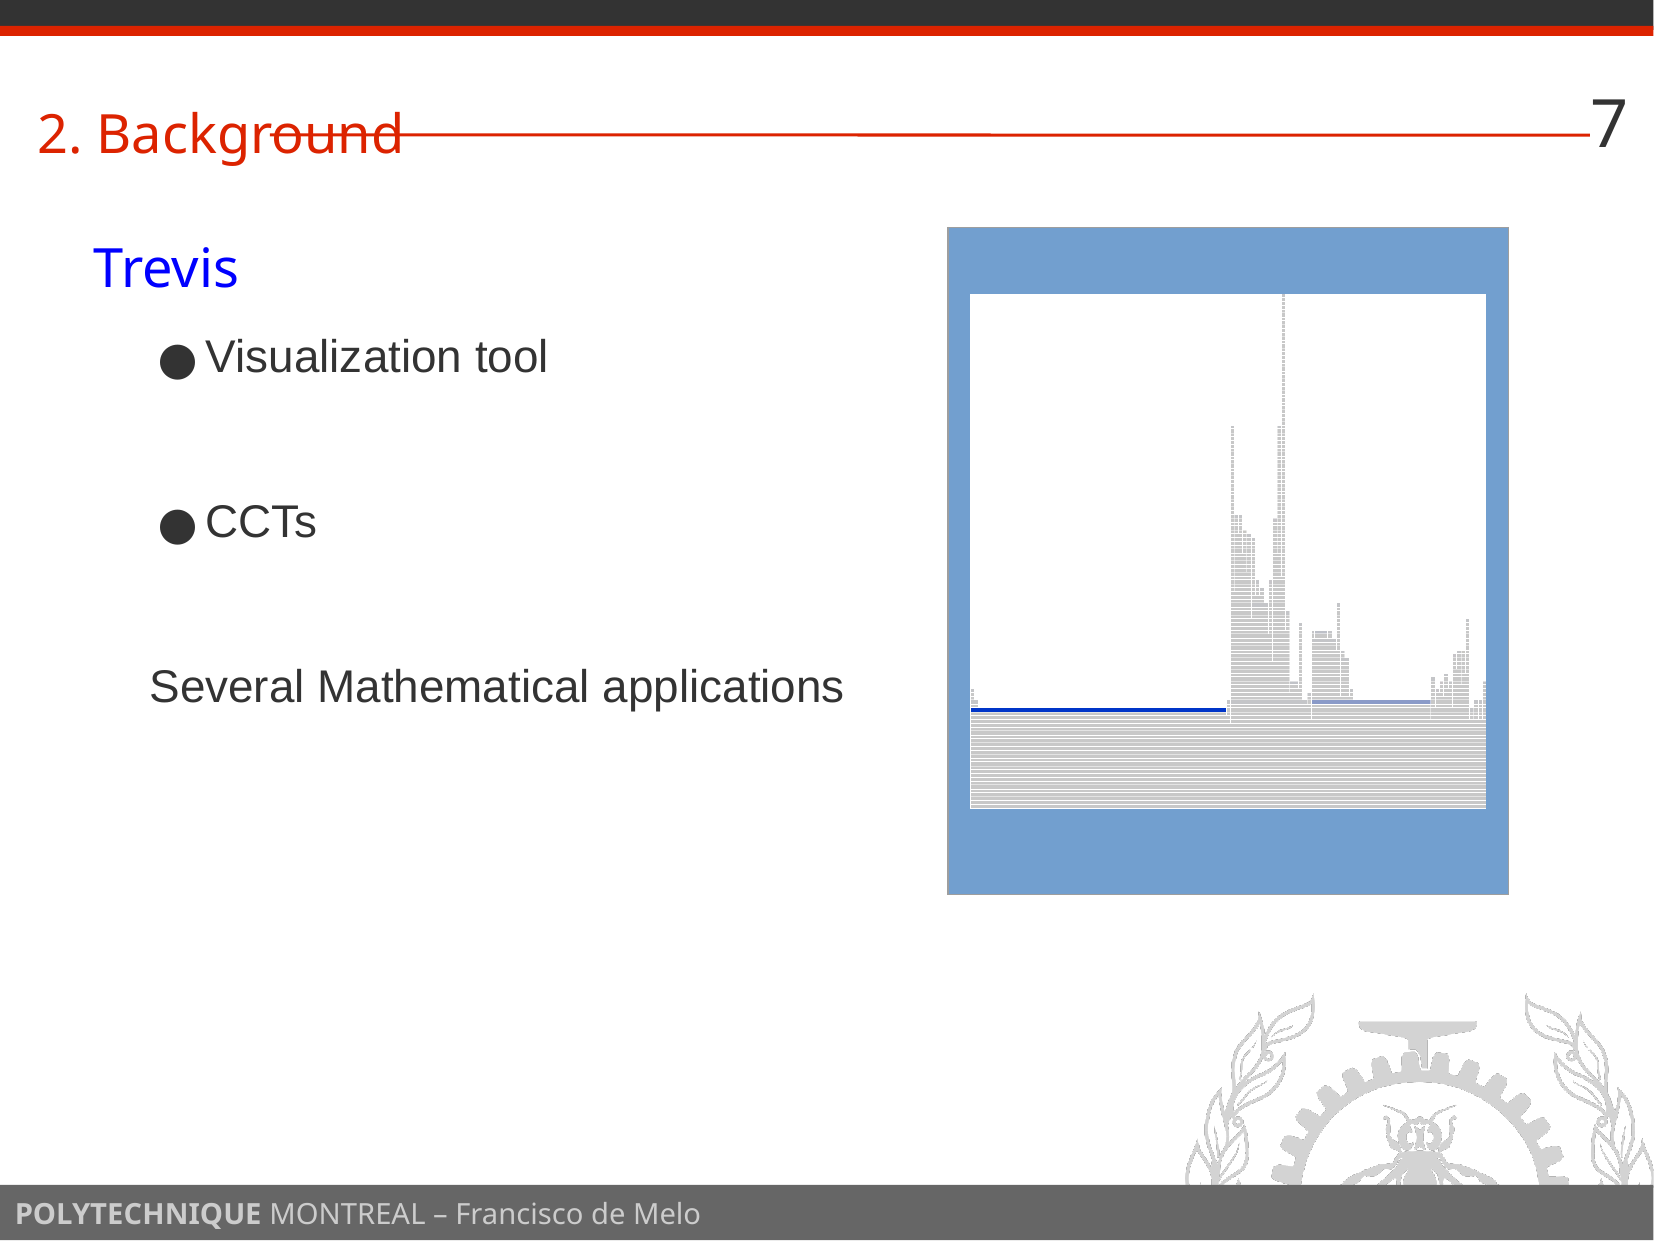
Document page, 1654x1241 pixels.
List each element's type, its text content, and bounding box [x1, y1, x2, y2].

text_box Visualization tool CCTs Several Mathematical applications [134, 246, 1485, 956]
text_box Trevis [78, 193, 548, 381]
text_box POLYTECHNIQUE MONTREAL – Francisco de Melo [0, 1184, 1654, 1241]
text_box [0, 0, 1654, 36]
text_box 7 [1589, 30, 1654, 173]
picture [970, 294, 1486, 809]
picture [1185, 967, 1654, 1184]
text_box 2. Background [22, 59, 491, 247]
table_header [949, 228, 1508, 894]
